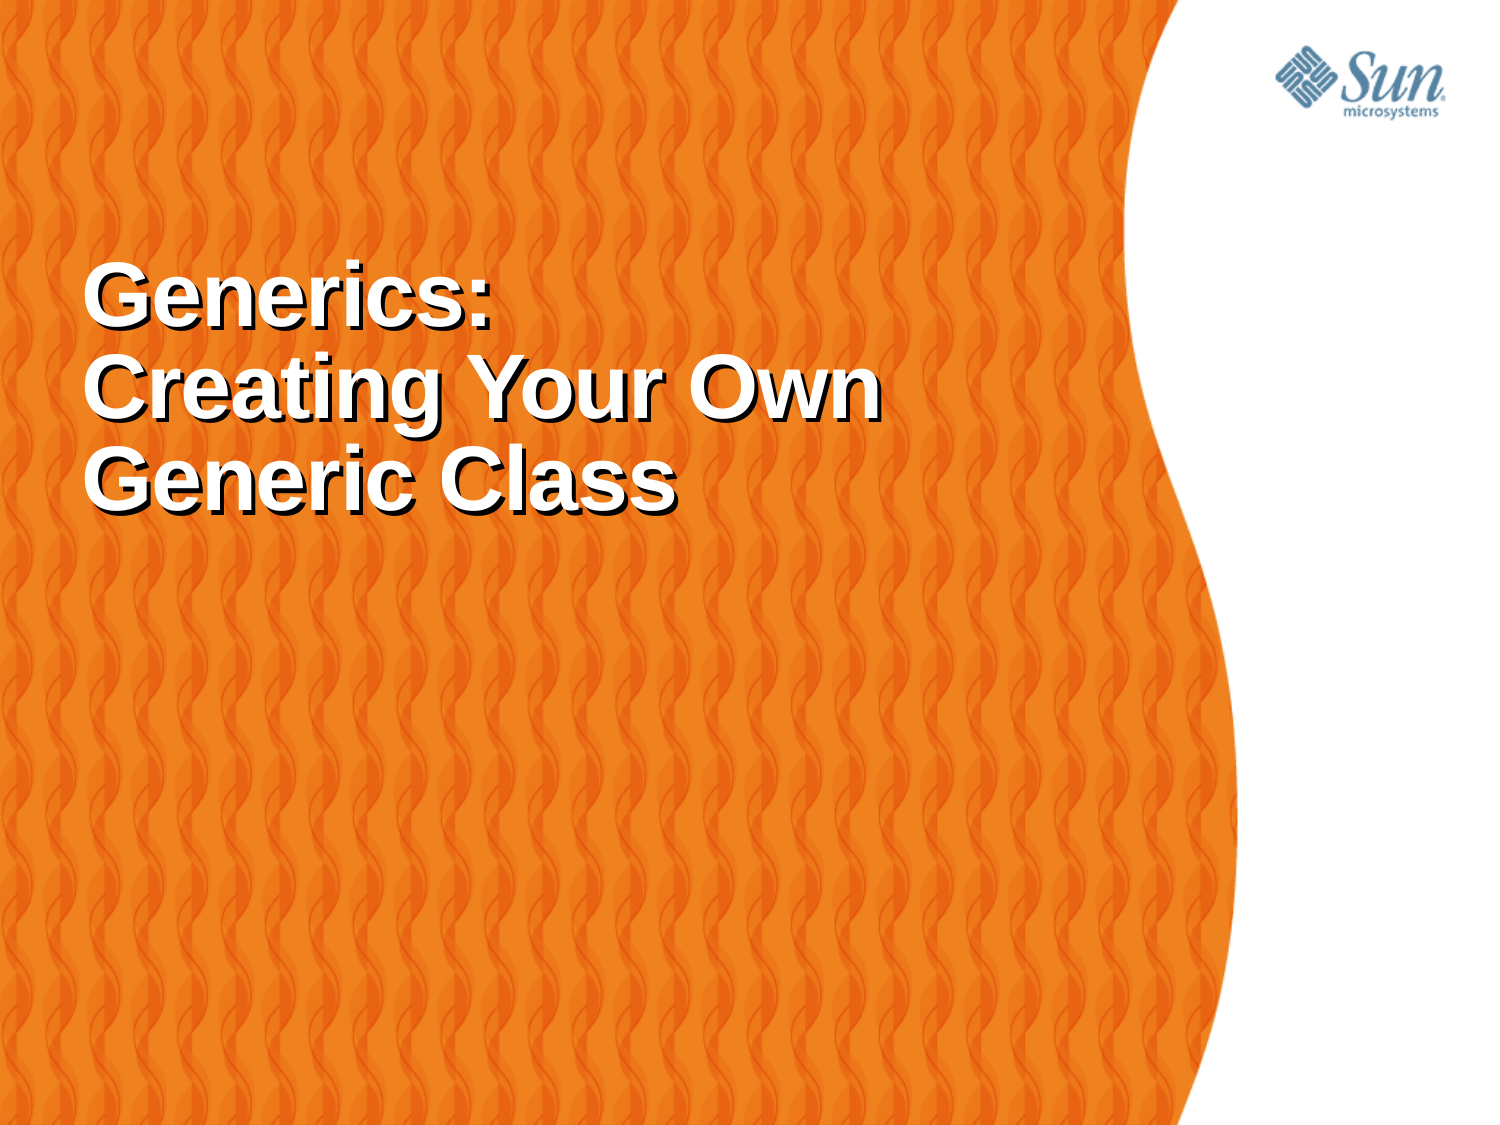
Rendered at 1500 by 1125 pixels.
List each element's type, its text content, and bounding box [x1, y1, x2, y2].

title Generics: Creating Your Own Generic Class [81, 149, 1283, 857]
picture [0, 0, 1500, 1125]
